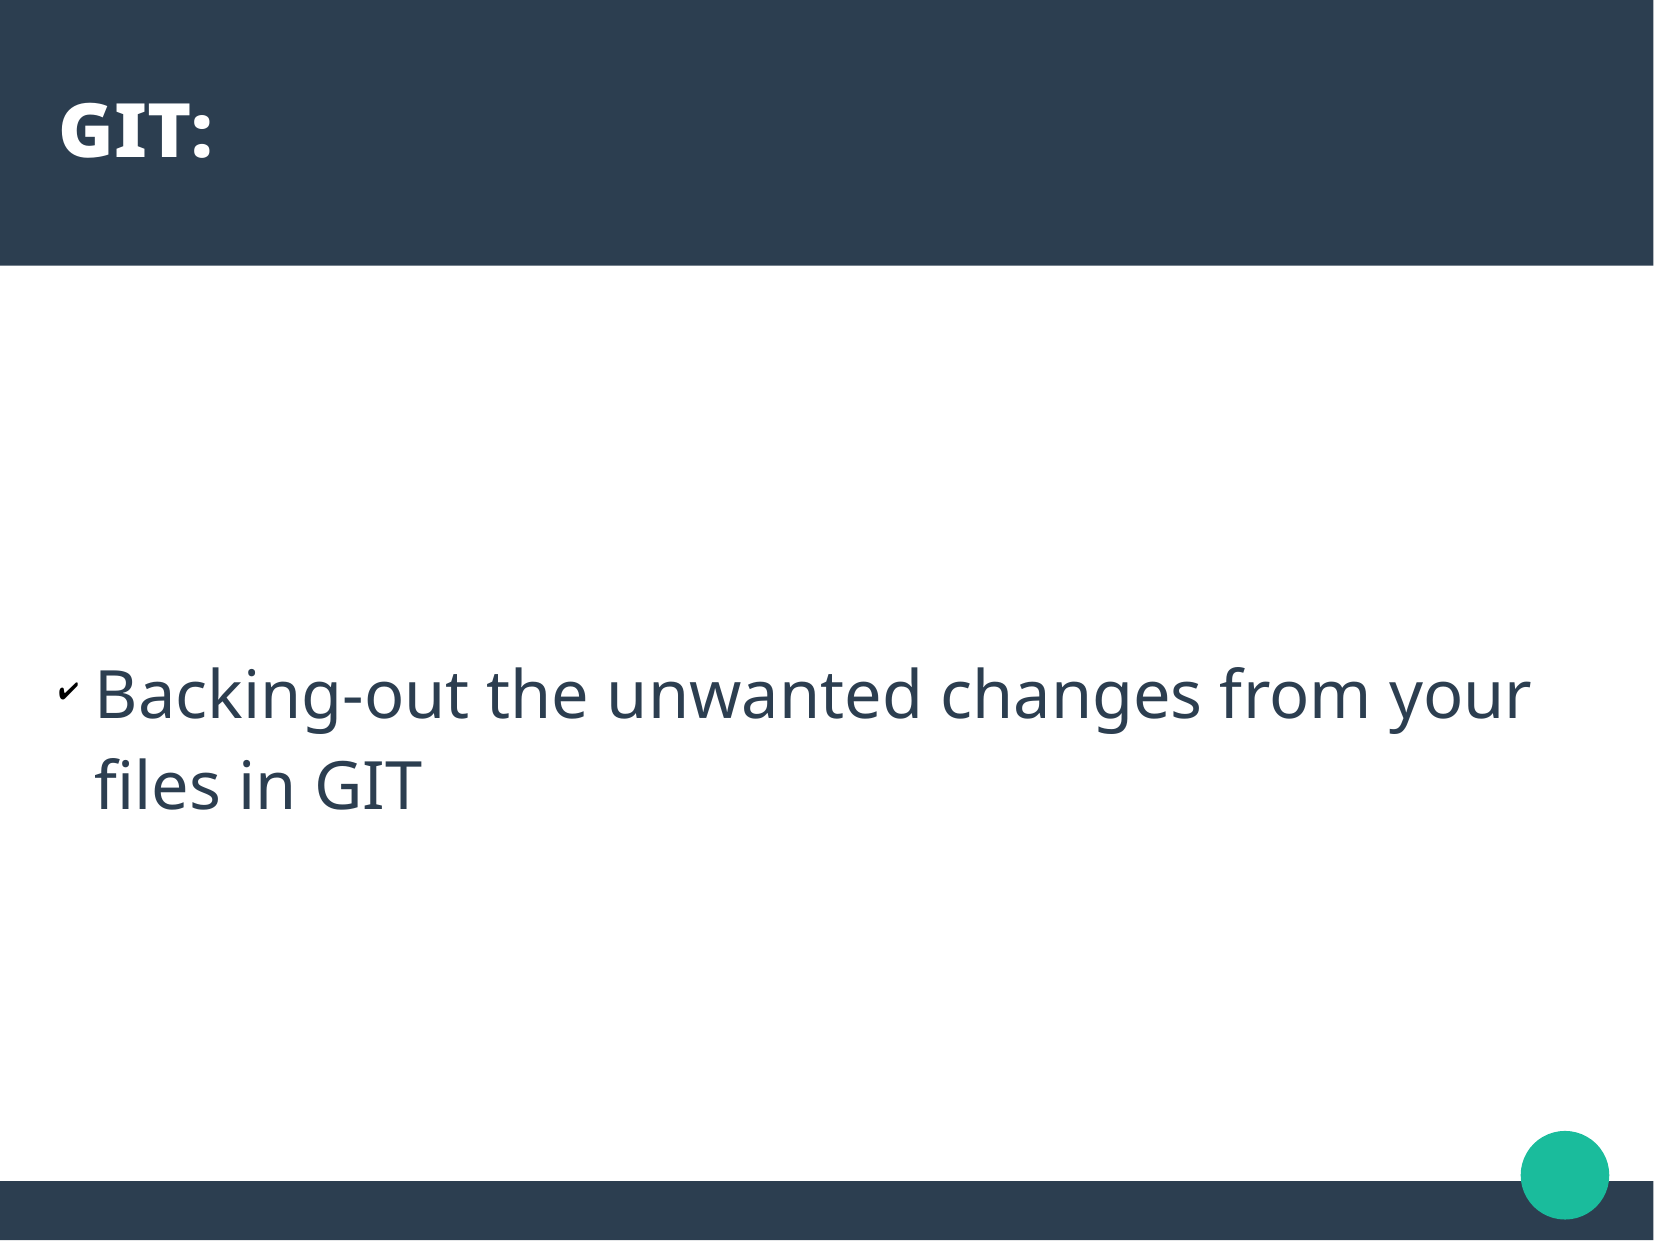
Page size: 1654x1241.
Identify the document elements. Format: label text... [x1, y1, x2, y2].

title GIT: [59, 40, 1595, 216]
subtitle Backing-out the unwanted changes from your files in GIT [59, 271, 1595, 1205]
